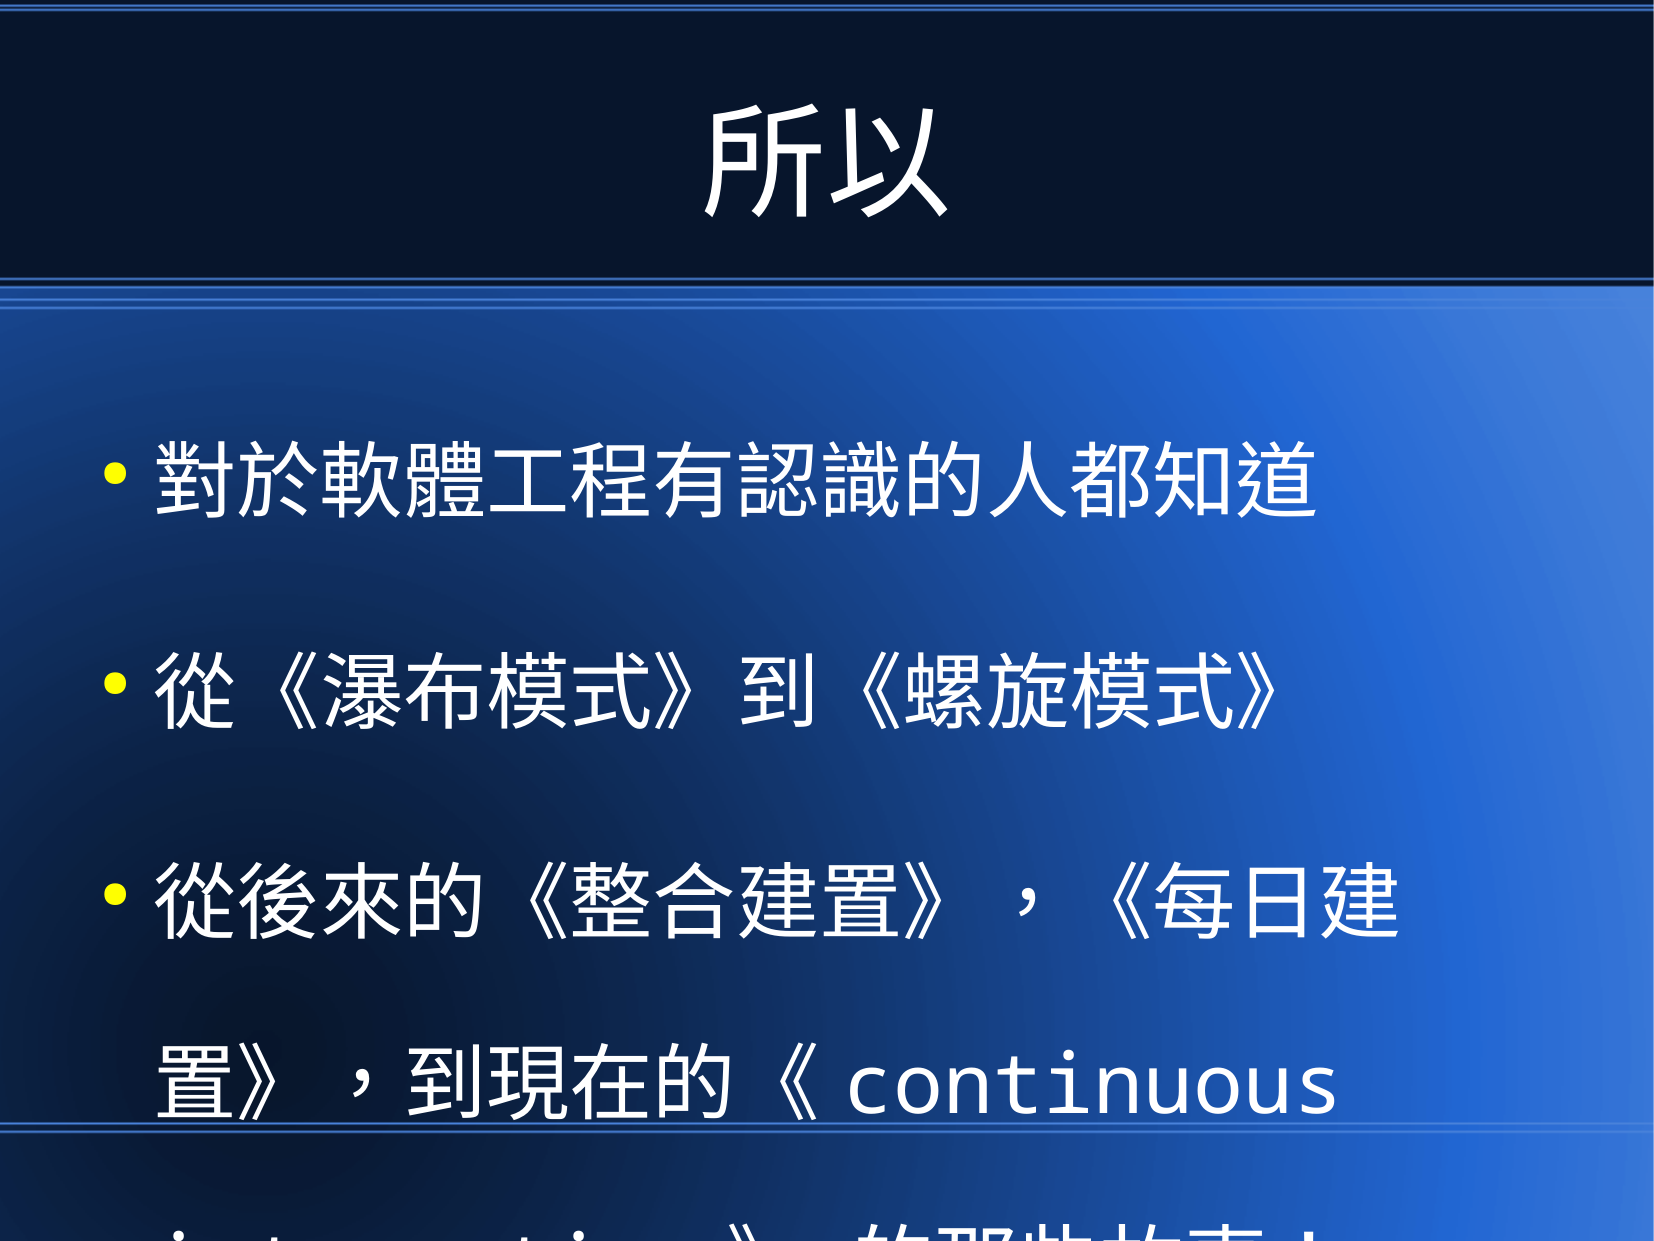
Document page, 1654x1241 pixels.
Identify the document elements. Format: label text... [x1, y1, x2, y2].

title 所以 [82, 49, 1571, 257]
list 對於軟體工程有認識的人都知道 從《瀑布模式》到《螺旋模式》 從後來的《整合建置》，《每日建置》，到現在的《continuous integration》 的那些故事！ [82, 355, 1571, 1241]
picture [0, 0, 1654, 1241]
